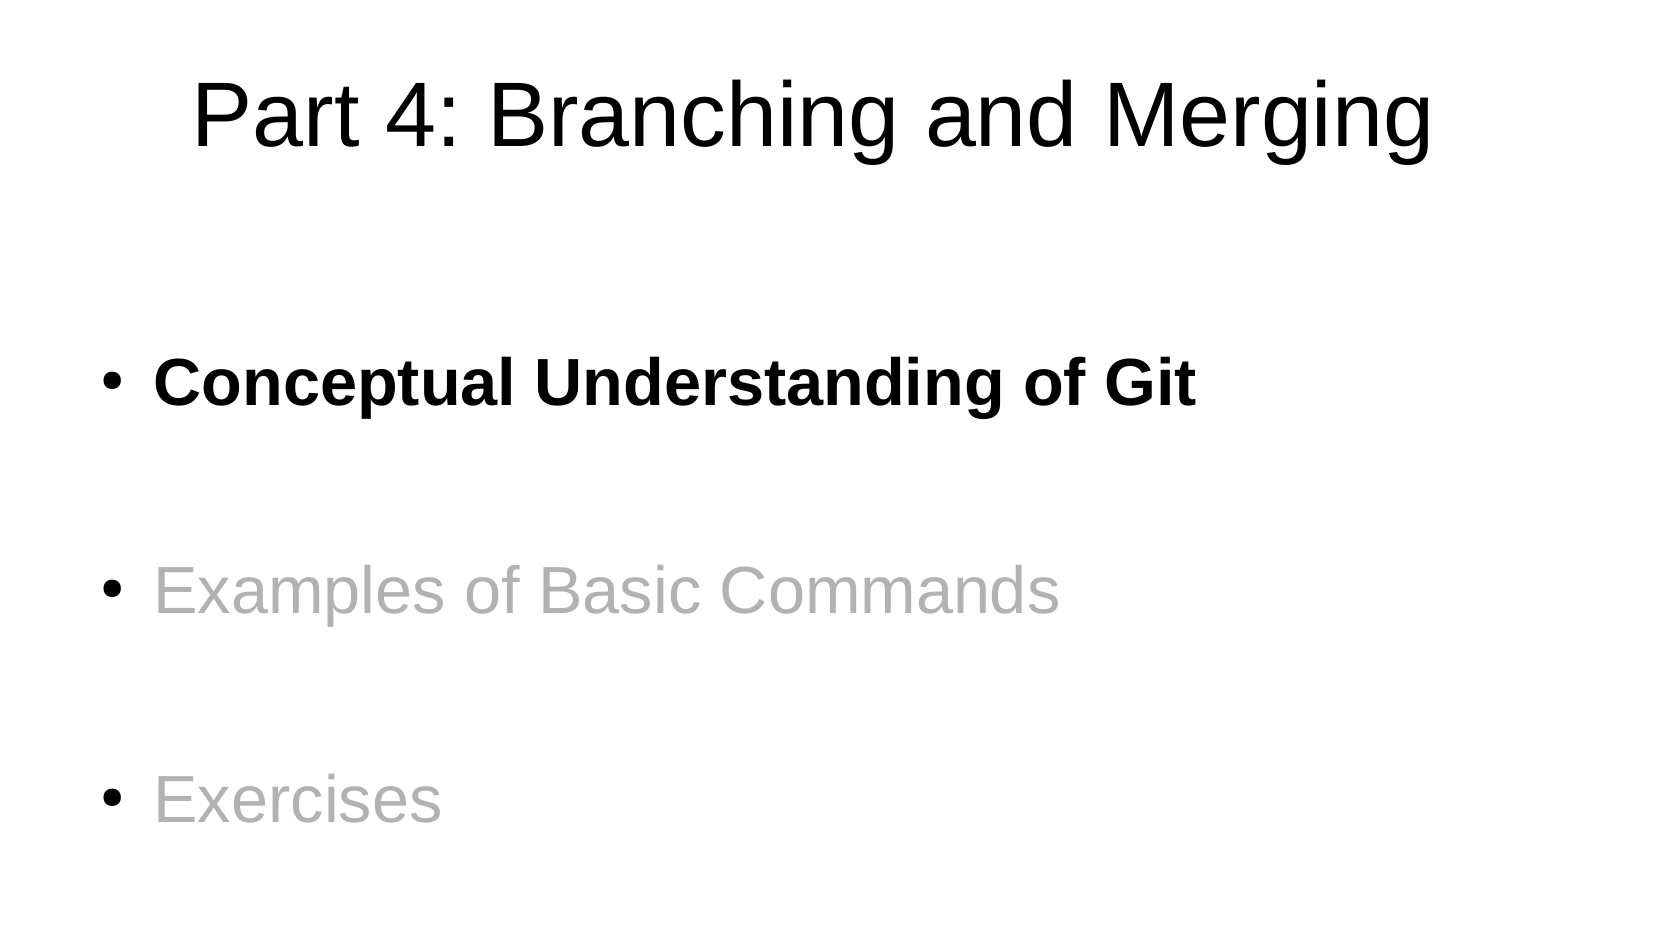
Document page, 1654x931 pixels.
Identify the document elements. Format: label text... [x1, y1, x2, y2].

title Part 4: Branching and Merging [82, 37, 1571, 193]
list Conceptual Understanding of Git Examples of Basic Commands Exercises [82, 240, 1571, 856]
